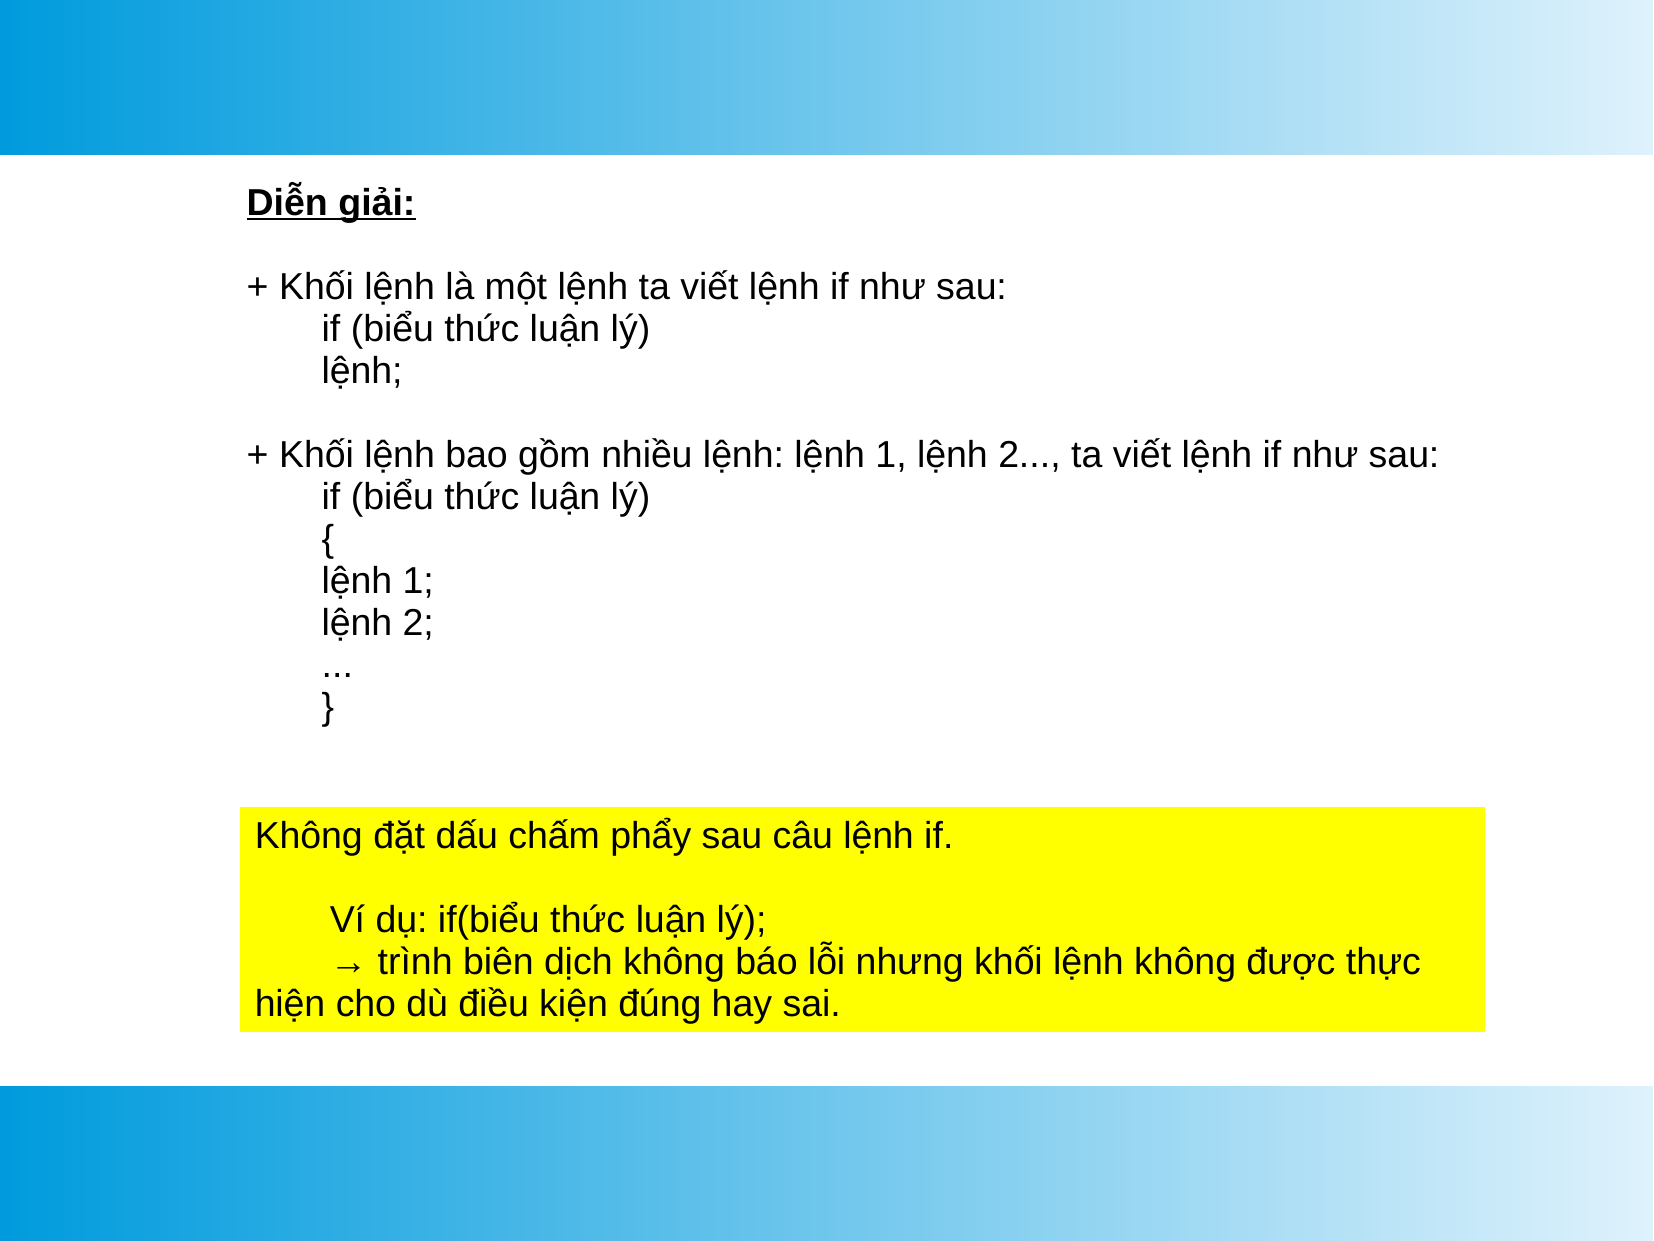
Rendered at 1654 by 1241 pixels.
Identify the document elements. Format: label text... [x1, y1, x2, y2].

text_box Diễn giải: + Khối lệnh là một lệnh ta viết lệnh if như sau: if (biểu thức luận lý) lệnh; + Khối lệnh bao gồm nhiều lệnh: lệnh 1, lệnh 2..., ta viết lệnh if như sau: if (biểu thức luận lý) { lệnh 1; lệnh 2; ... } [231, 174, 1456, 736]
text_box Không đặt dấu chấm phẩy sau câu lệnh if. Ví dụ: if(biểu thức luận lý); → trình biên dịch không báo lỗi nhưng khối lệnh không được thực hiện cho dù điều kiện đúng hay sai. [240, 807, 1486, 1032]
